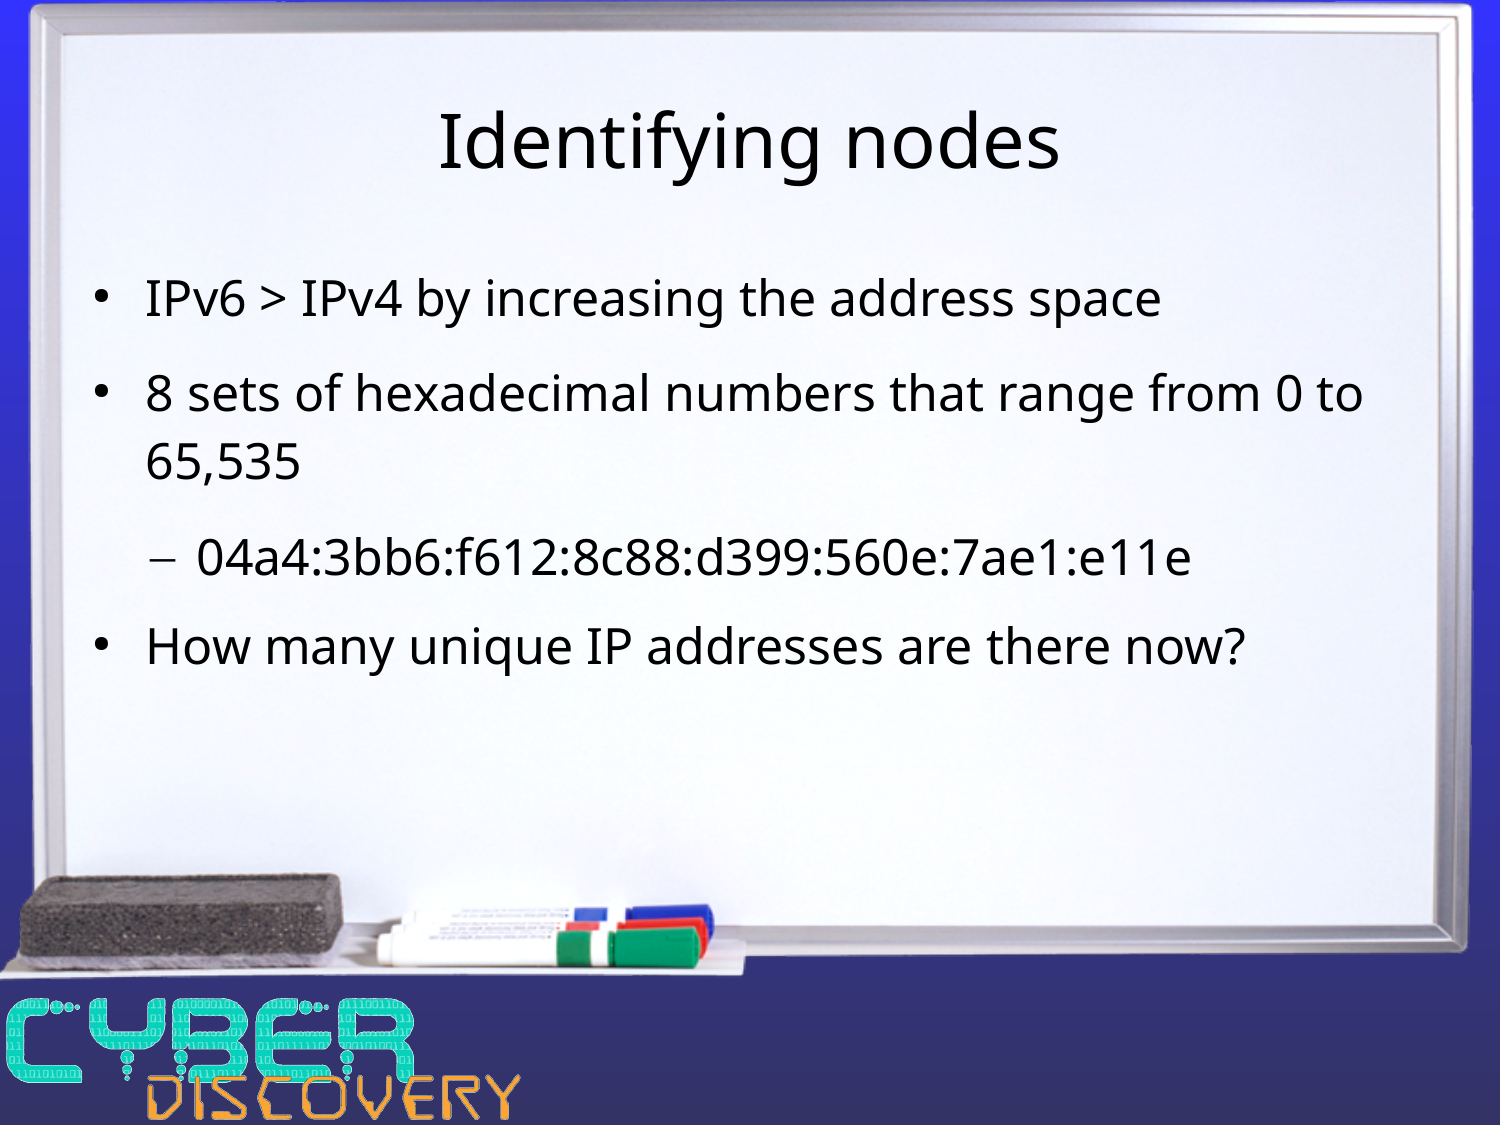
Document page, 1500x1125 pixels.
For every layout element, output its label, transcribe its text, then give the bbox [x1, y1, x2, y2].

list IPv6 > IPv4 by increasing the address space 8 sets of hexadecimal numbers that range from 0 to 65,535 04a4:3bb6:f612:8c88:d399:560e:7ae1:e11e How many unique IP addresses are there now? [75, 263, 1425, 1006]
picture [0, 0, 1500, 1125]
title Identifying nodes [74, 44, 1425, 233]
